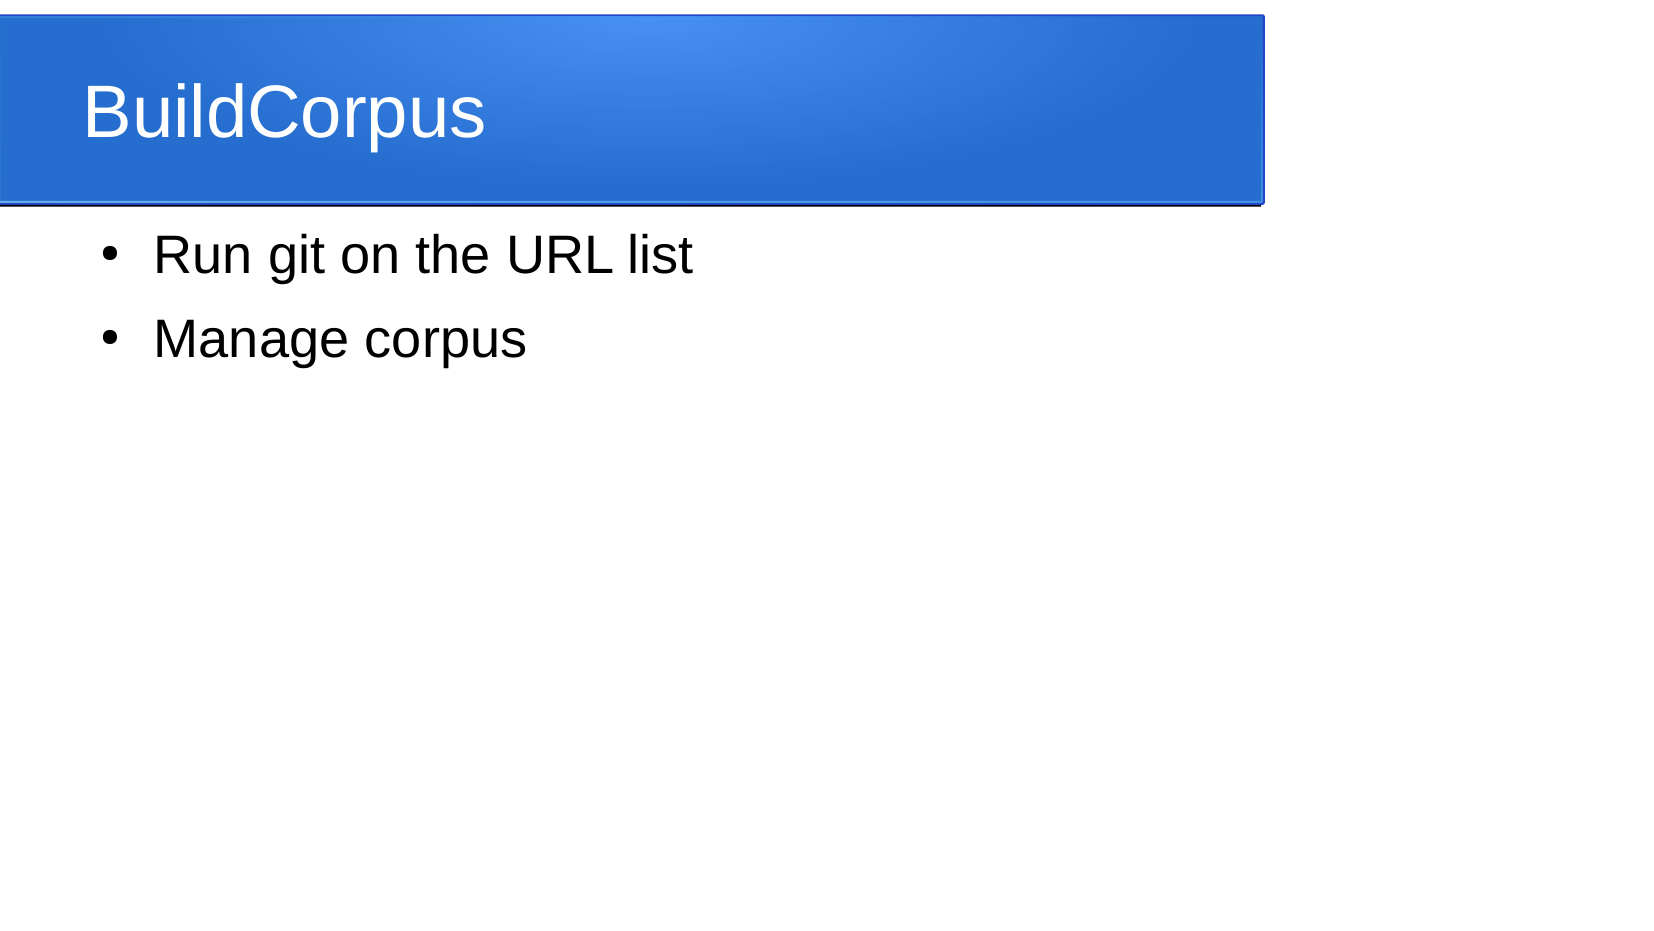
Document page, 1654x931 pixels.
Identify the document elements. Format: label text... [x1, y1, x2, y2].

list Run git on the URL list Manage corpus [82, 224, 1571, 764]
title BuildCorpus [82, 35, 1235, 189]
